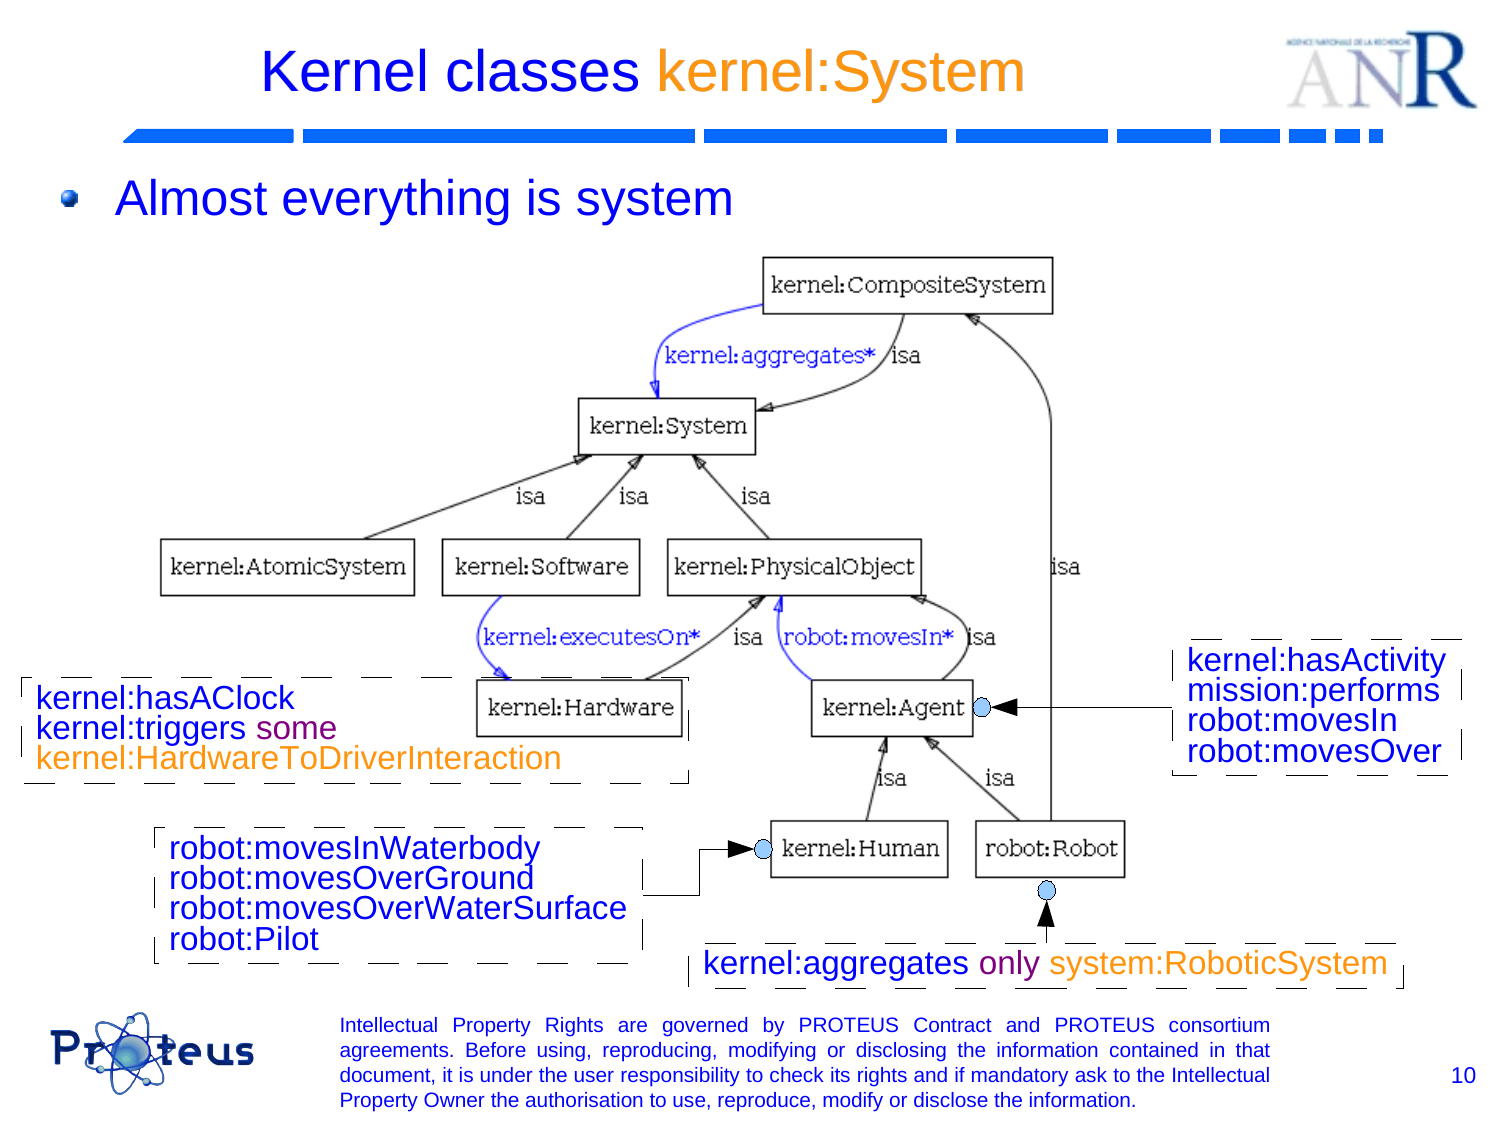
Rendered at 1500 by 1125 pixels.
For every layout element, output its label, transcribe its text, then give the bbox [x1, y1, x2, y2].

text_box kernel:hasAClock kernel:triggers some kernel:HardwareToDriverInteraction [21, 677, 689, 784]
text_box kernel:aggregates only system:RoboticSystem [688, 943, 1404, 989]
text_box [754, 839, 773, 859]
list Almost everything is system [43, 170, 1032, 253]
picture [35, 1003, 272, 1101]
text_box [972, 697, 991, 717]
text_box [1037, 880, 1056, 900]
picture [1281, 27, 1484, 115]
text_box robot:movesInWaterbody robot:movesOverGround robot:movesOverWaterSurface robot:Pilot [154, 827, 643, 964]
text_box kernel:hasActivity mission:performs robot:movesIn robot:movesOver [1172, 639, 1462, 776]
title Kernel classes kernel:System [23, 11, 1264, 130]
picture [126, 221, 1146, 905]
